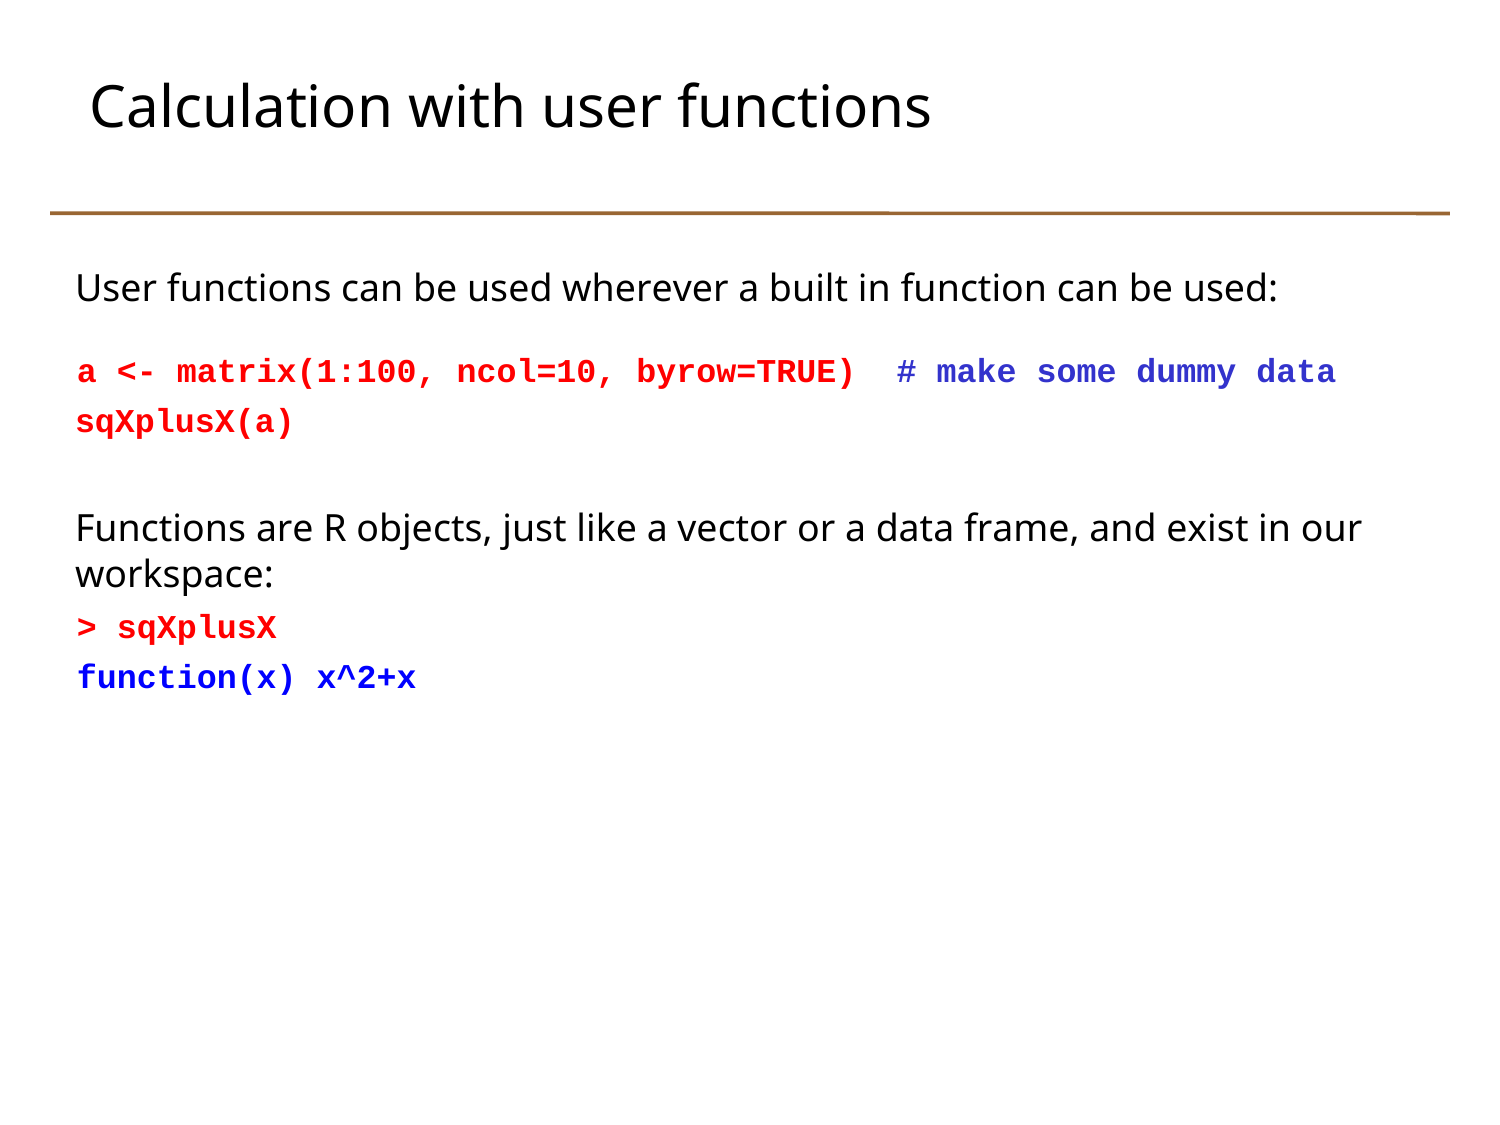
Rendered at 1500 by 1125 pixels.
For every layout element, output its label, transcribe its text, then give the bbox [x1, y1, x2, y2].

text_box Calculation with user functions [75, 44, 1425, 233]
text_box User functions can be used wherever a built in function can be used: a <- matrix(1:100, ncol=10, byrow=TRUE) # make some dummy data sqXplusX(a) Functions are R objects, just like a vector or a data frame, and exist in our workspace: > sqXplusX function(x) x^2+x [75, 263, 1425, 1020]
